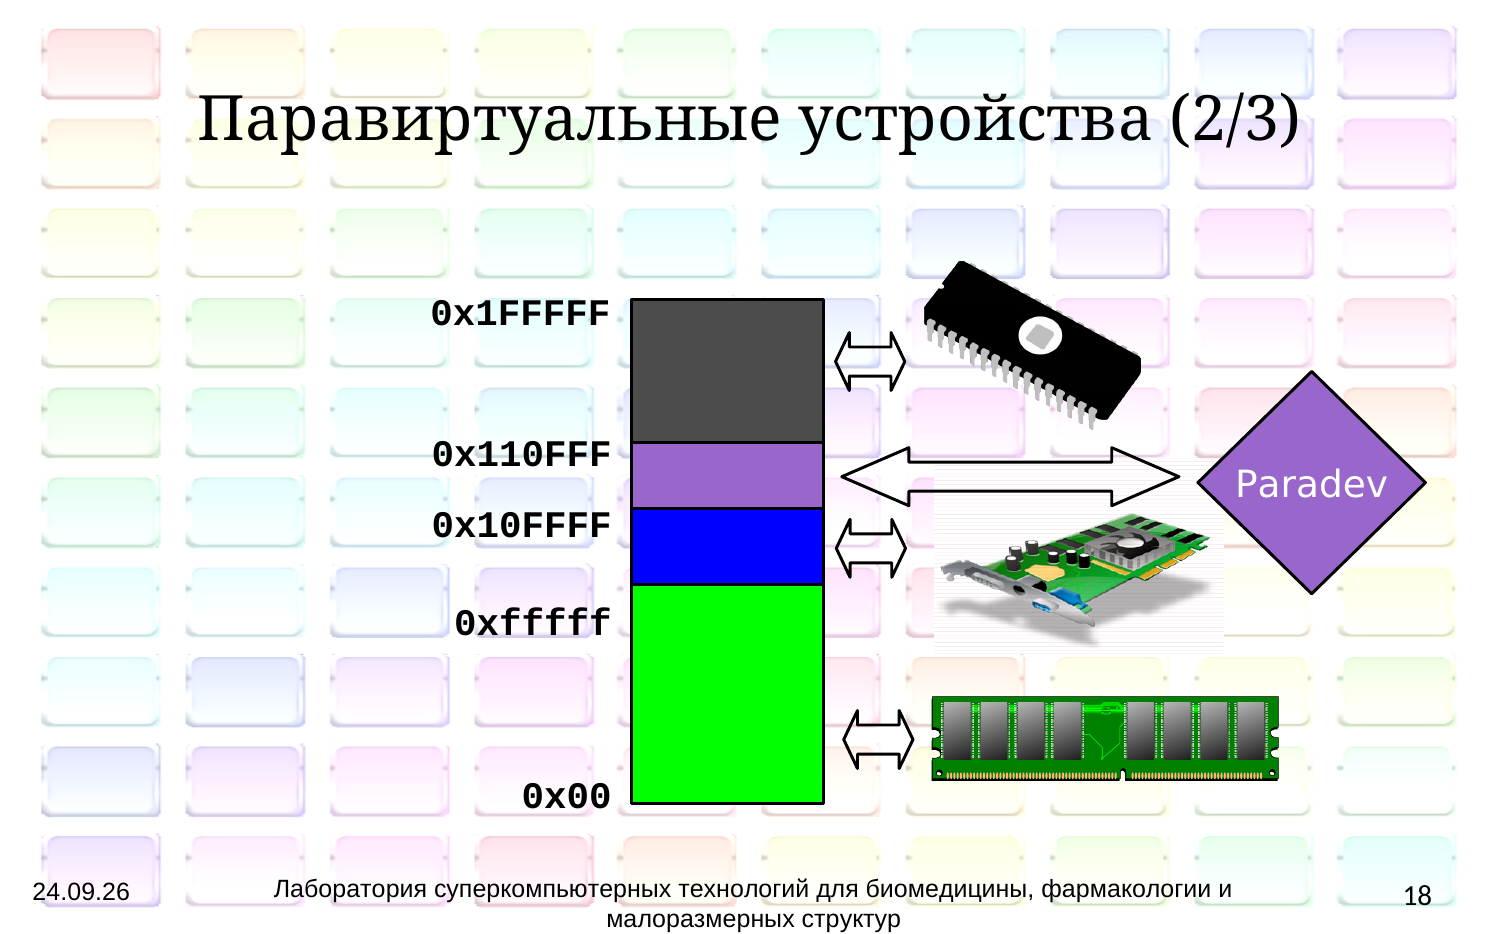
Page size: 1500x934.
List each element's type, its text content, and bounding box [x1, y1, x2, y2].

text_box 0x1FFFFF [425, 291, 618, 331]
text_box [631, 299, 824, 804]
text_box 0x10FFFF [427, 502, 617, 543]
text_box 0x00 [517, 774, 617, 814]
picture [0, 0, 1500, 934]
text_box Лаборатория суперкомпьютерных технологий для биомедицины, фармакологии и малоразмерных структур [171, 864, 1338, 915]
text_box 0x110FFF [427, 431, 617, 472]
text_box 11.03.12 [17, 868, 184, 918]
text_box Paradev [1197, 371, 1426, 594]
title Паравиртуальные устройства (2/3) [75, 37, 1426, 193]
text_box <номер> [1387, 868, 1473, 918]
text_box 0xfffff [449, 601, 617, 641]
